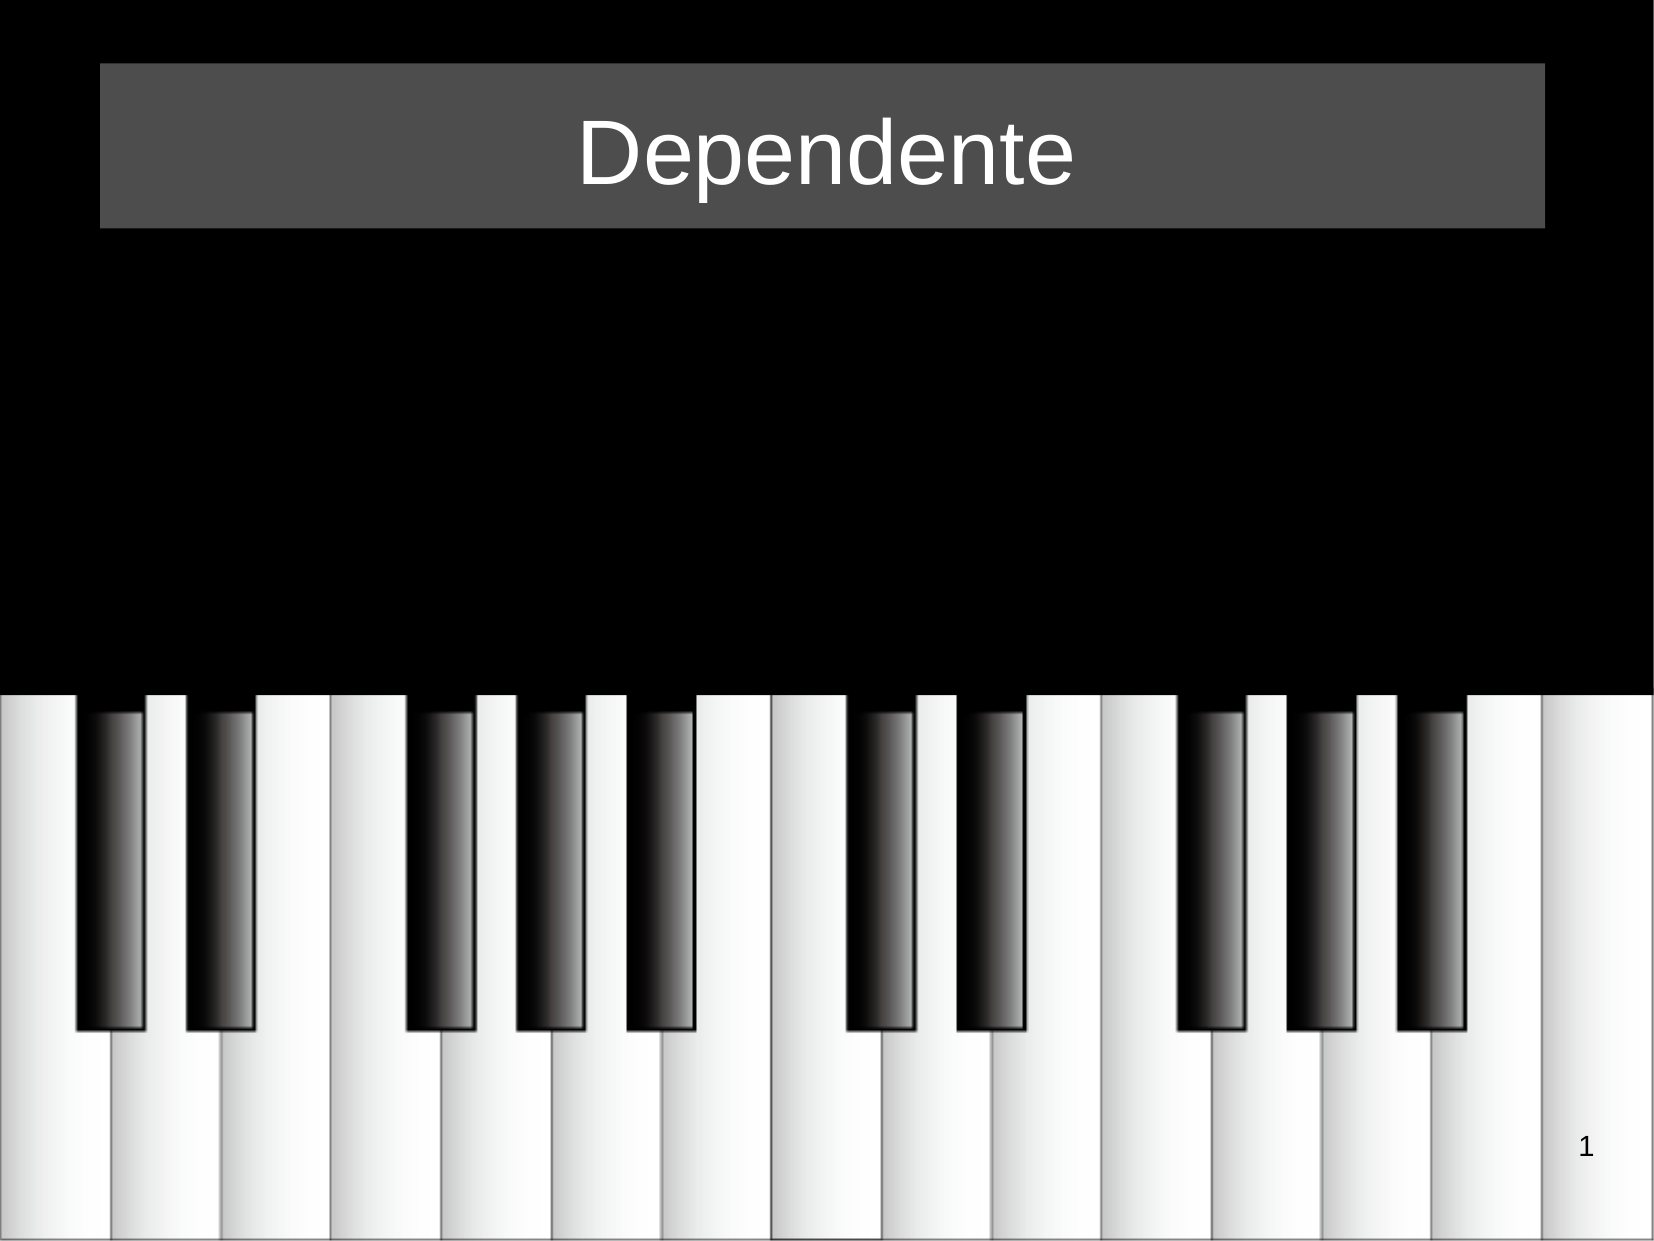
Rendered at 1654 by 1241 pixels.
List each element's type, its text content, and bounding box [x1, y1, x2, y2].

picture [0, 696, 1654, 1241]
title Dependente [82, 49, 1571, 257]
